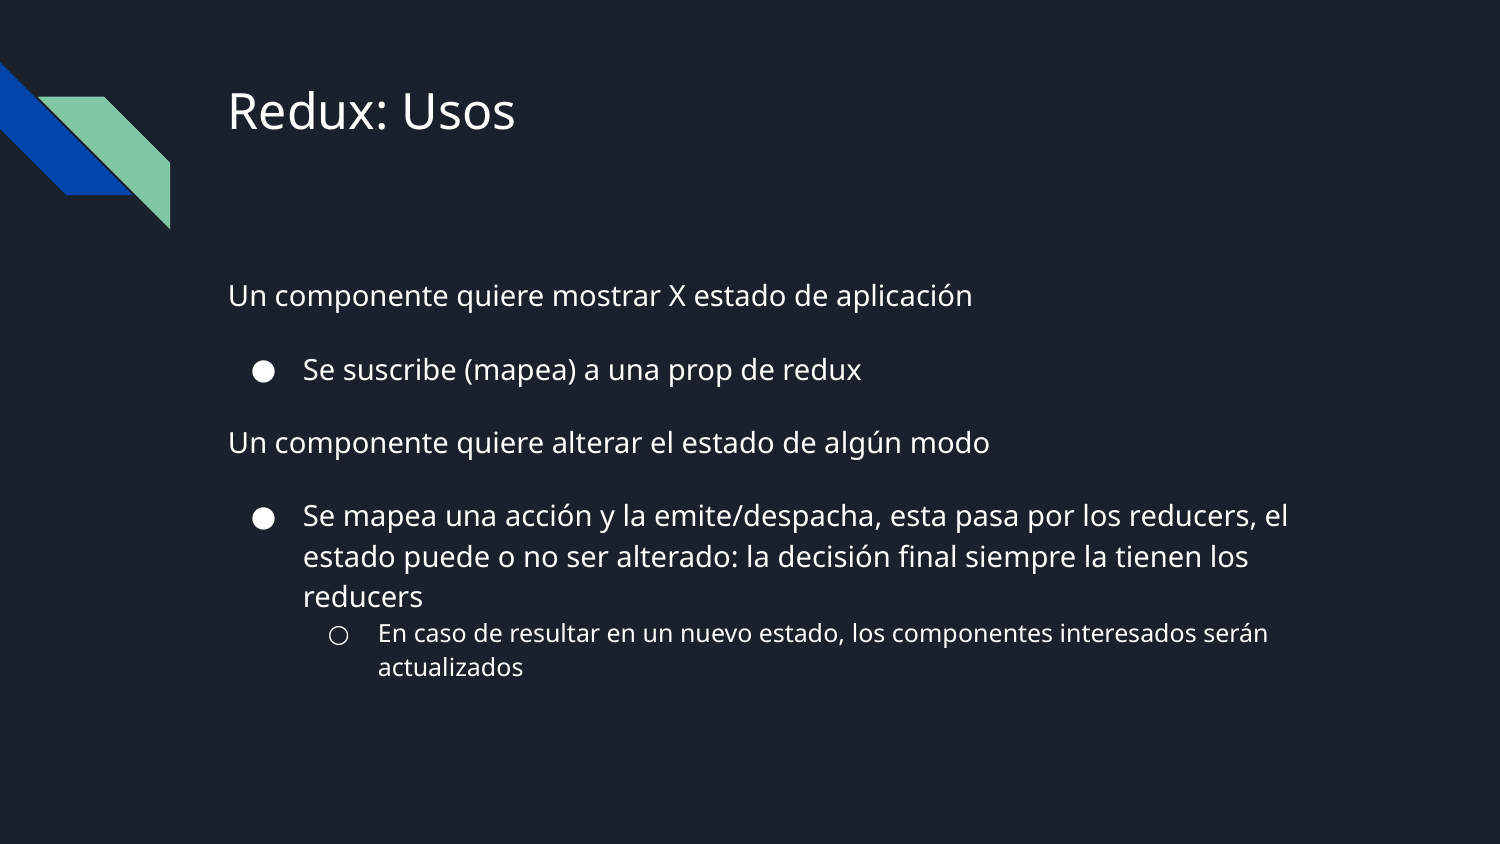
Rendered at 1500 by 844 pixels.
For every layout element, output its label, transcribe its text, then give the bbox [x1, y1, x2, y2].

title Redux: Usos [212, 64, 1368, 215]
list Un componente quiere mostrar X estado de aplicación Se suscribe (mapea) a una prop de redux Un componente quiere alterar el estado de algún modo Se mapea una acción y la emite/despacha, esta pasa por los reducers, el estado puede o no ser alterado: la decisión final siempre la tienen los reducers En caso de resultar en un nuevo estado, los componentes interesados serán actualizados [212, 257, 1368, 735]
